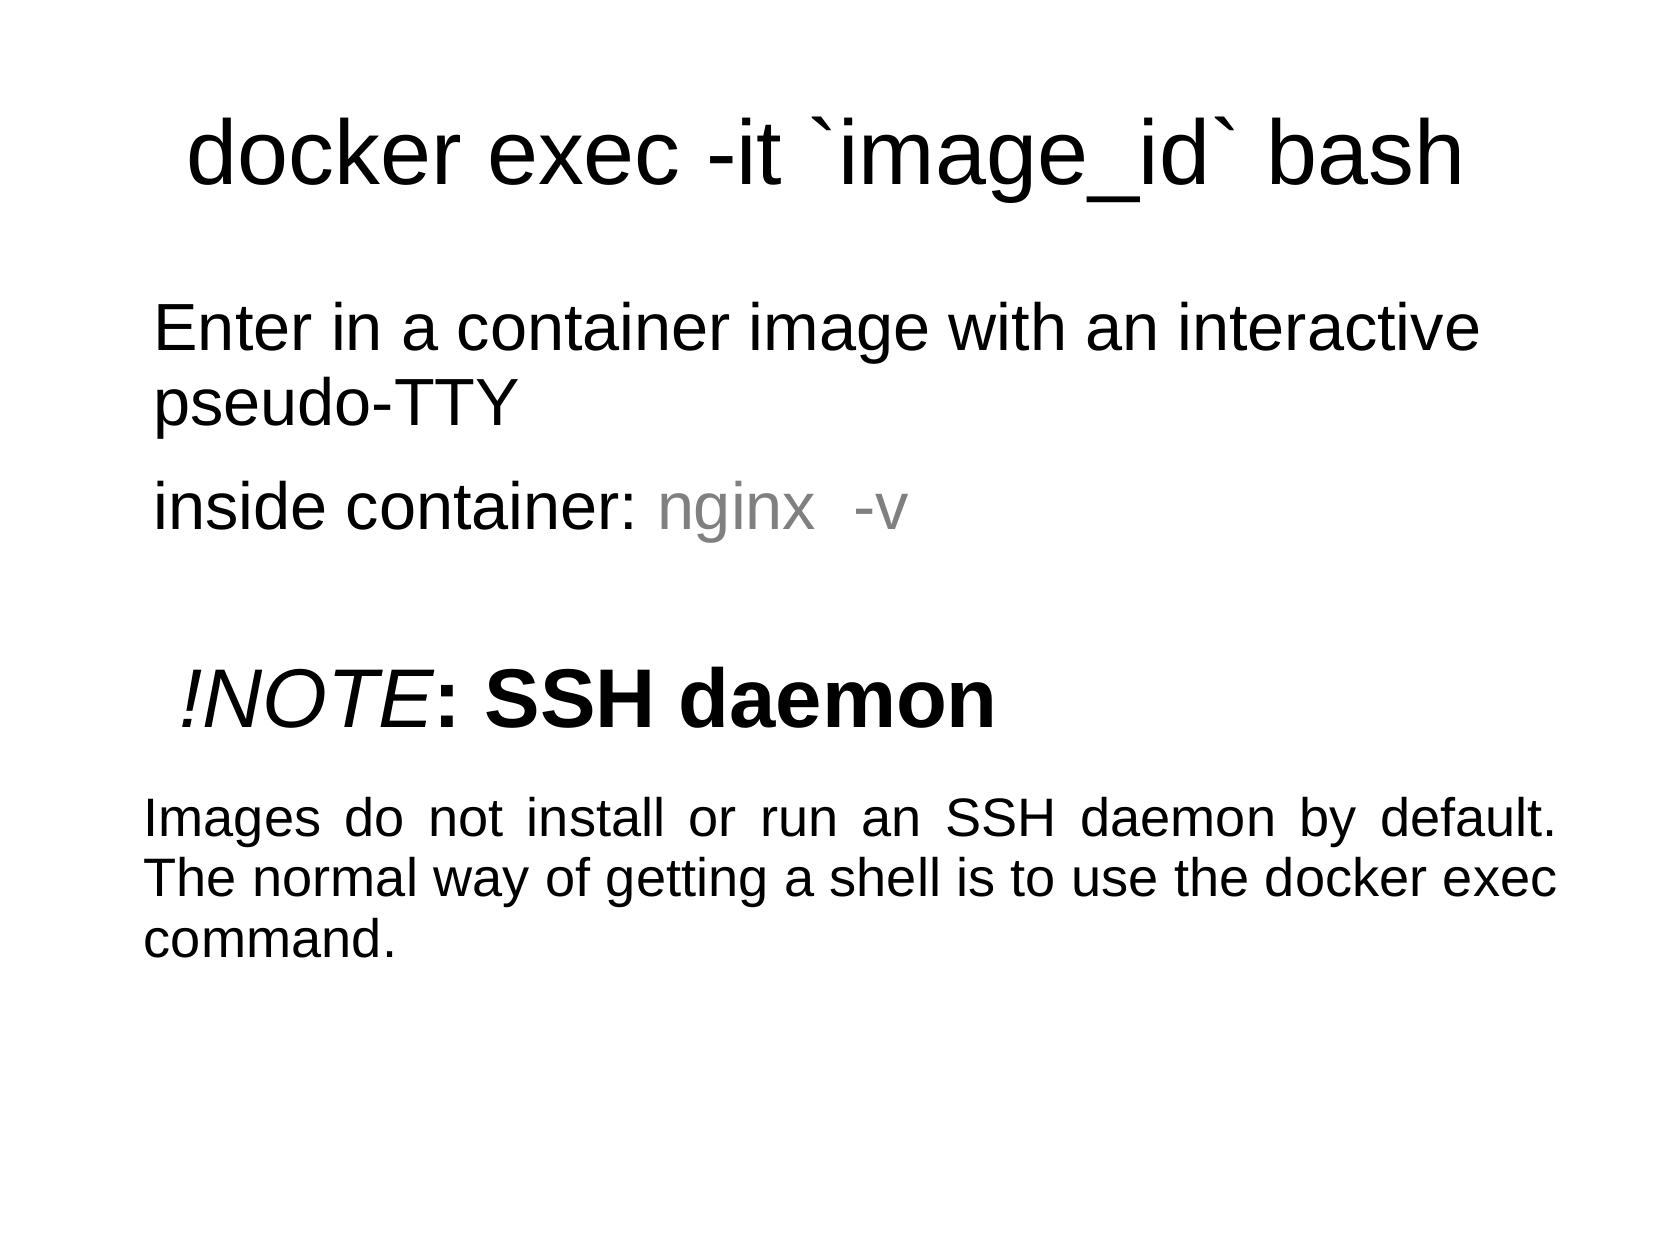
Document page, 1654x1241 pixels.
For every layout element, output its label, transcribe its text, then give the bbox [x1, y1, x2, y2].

list Enter in a container image with an interactive pseudo-TTY inside container: nginx -v [82, 290, 1571, 1010]
text_box Images do not install or run an SSH daemon by default. The normal way of getting a shell is to use the docker exec command. [128, 780, 1576, 991]
text_box !NOTE: SSH daemon [165, 645, 1021, 766]
title docker exec -it `image_id` bash [82, 49, 1571, 257]
